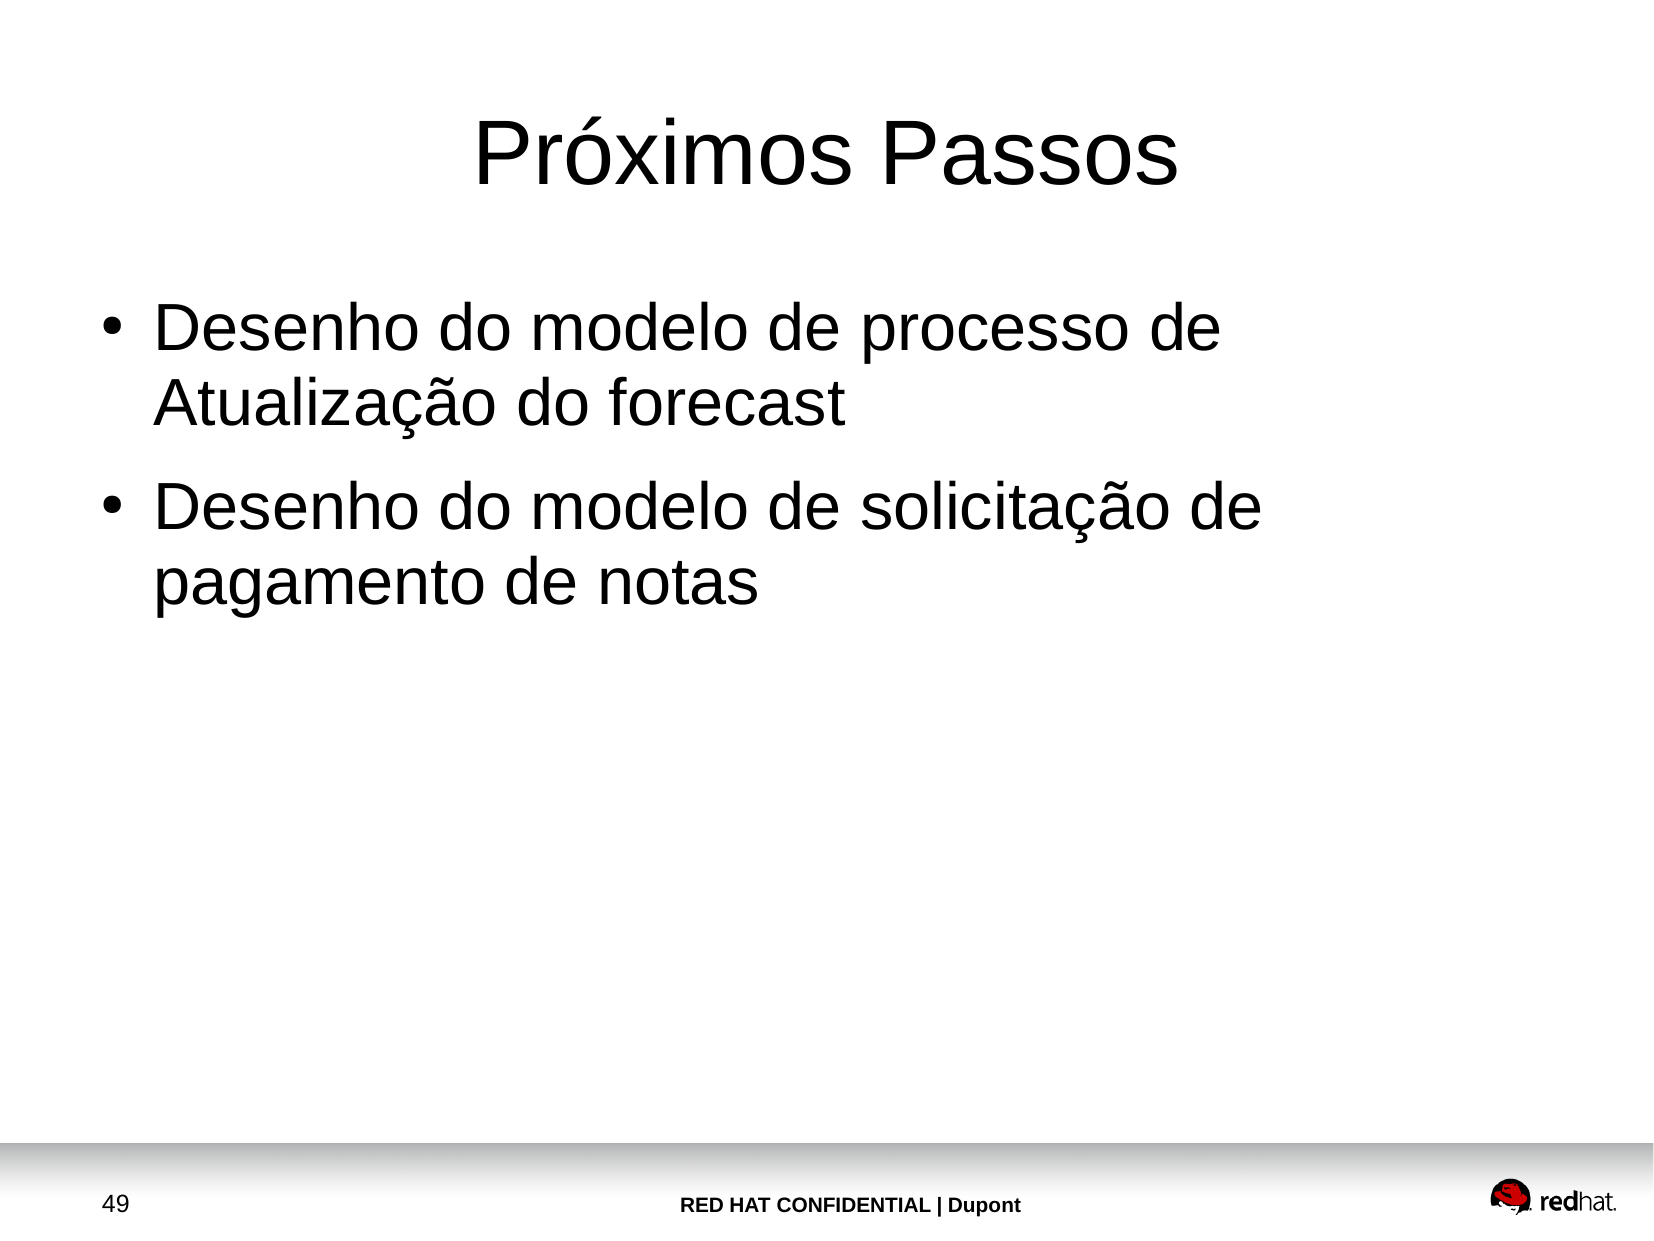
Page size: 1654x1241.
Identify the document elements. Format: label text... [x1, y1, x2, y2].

list Desenho do modelo de processo de Atualização do forecast Desenho do modelo de solicitação de pagamento de notas [82, 290, 1571, 1010]
picture [0, 1143, 1654, 1241]
title Próximos Passos [82, 49, 1571, 257]
